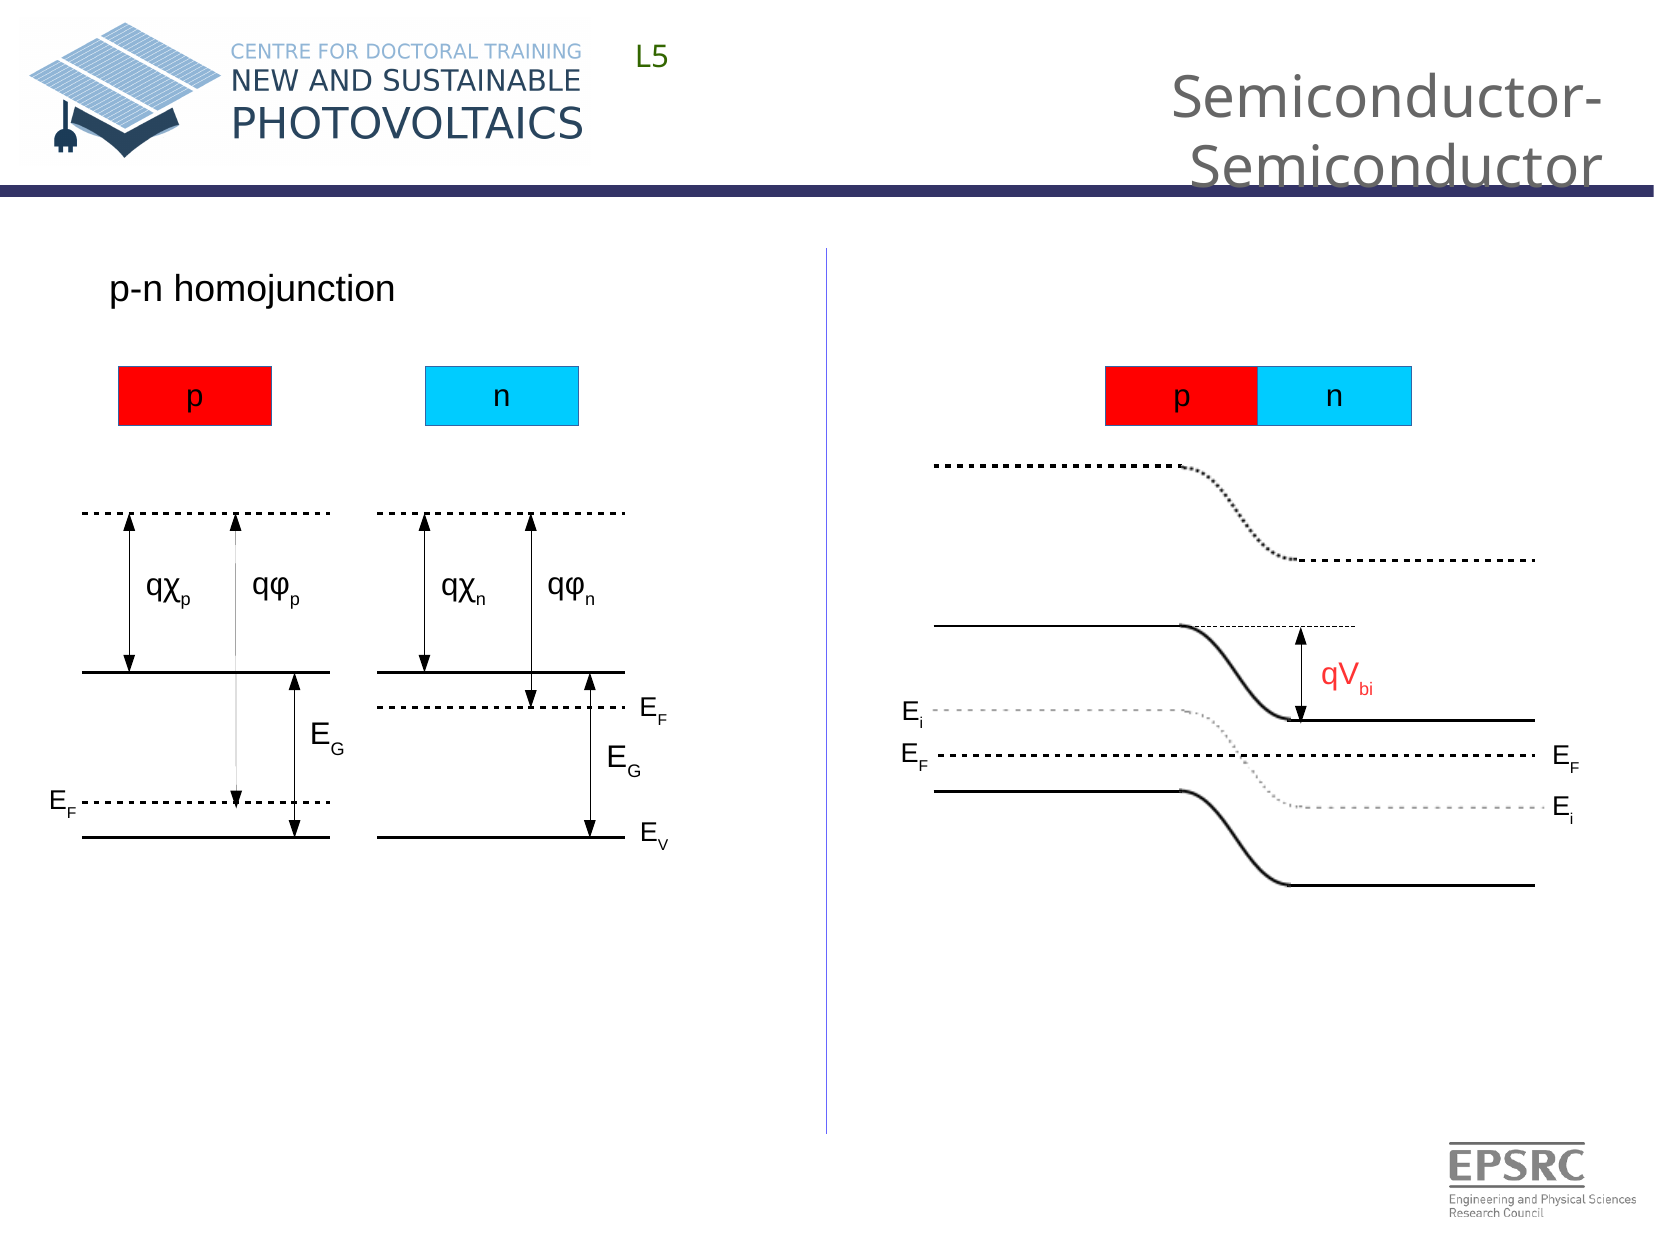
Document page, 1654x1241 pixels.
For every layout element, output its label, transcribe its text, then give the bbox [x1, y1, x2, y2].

text_box Ei [1537, 783, 1589, 836]
text_box EF [1537, 732, 1595, 784]
text_box Semiconductor-Semiconductor [767, 51, 1618, 142]
text_box qφp [237, 559, 315, 618]
text_box Ei [886, 688, 939, 740]
text_box L5 [620, 29, 880, 80]
picture [19, 17, 591, 166]
picture [1449, 1142, 1636, 1217]
text_box qχn [426, 554, 502, 612]
picture [1181, 465, 1297, 579]
text_box qφn [532, 559, 625, 618]
text_box n [425, 366, 579, 426]
text_box EG [295, 709, 360, 768]
text_box EF [34, 777, 92, 832]
text_box qVbi [1306, 649, 1389, 707]
text_box p [1105, 366, 1257, 426]
text_box EF [624, 684, 682, 736]
picture [930, 611, 1546, 900]
text_box n [1257, 366, 1412, 426]
text_box p-n homojunction [94, 259, 411, 317]
text_box EF [885, 730, 943, 786]
text_box EG [591, 731, 657, 790]
text_box EV [625, 809, 684, 862]
text_box qχp [131, 554, 207, 612]
text_box p [118, 366, 272, 426]
